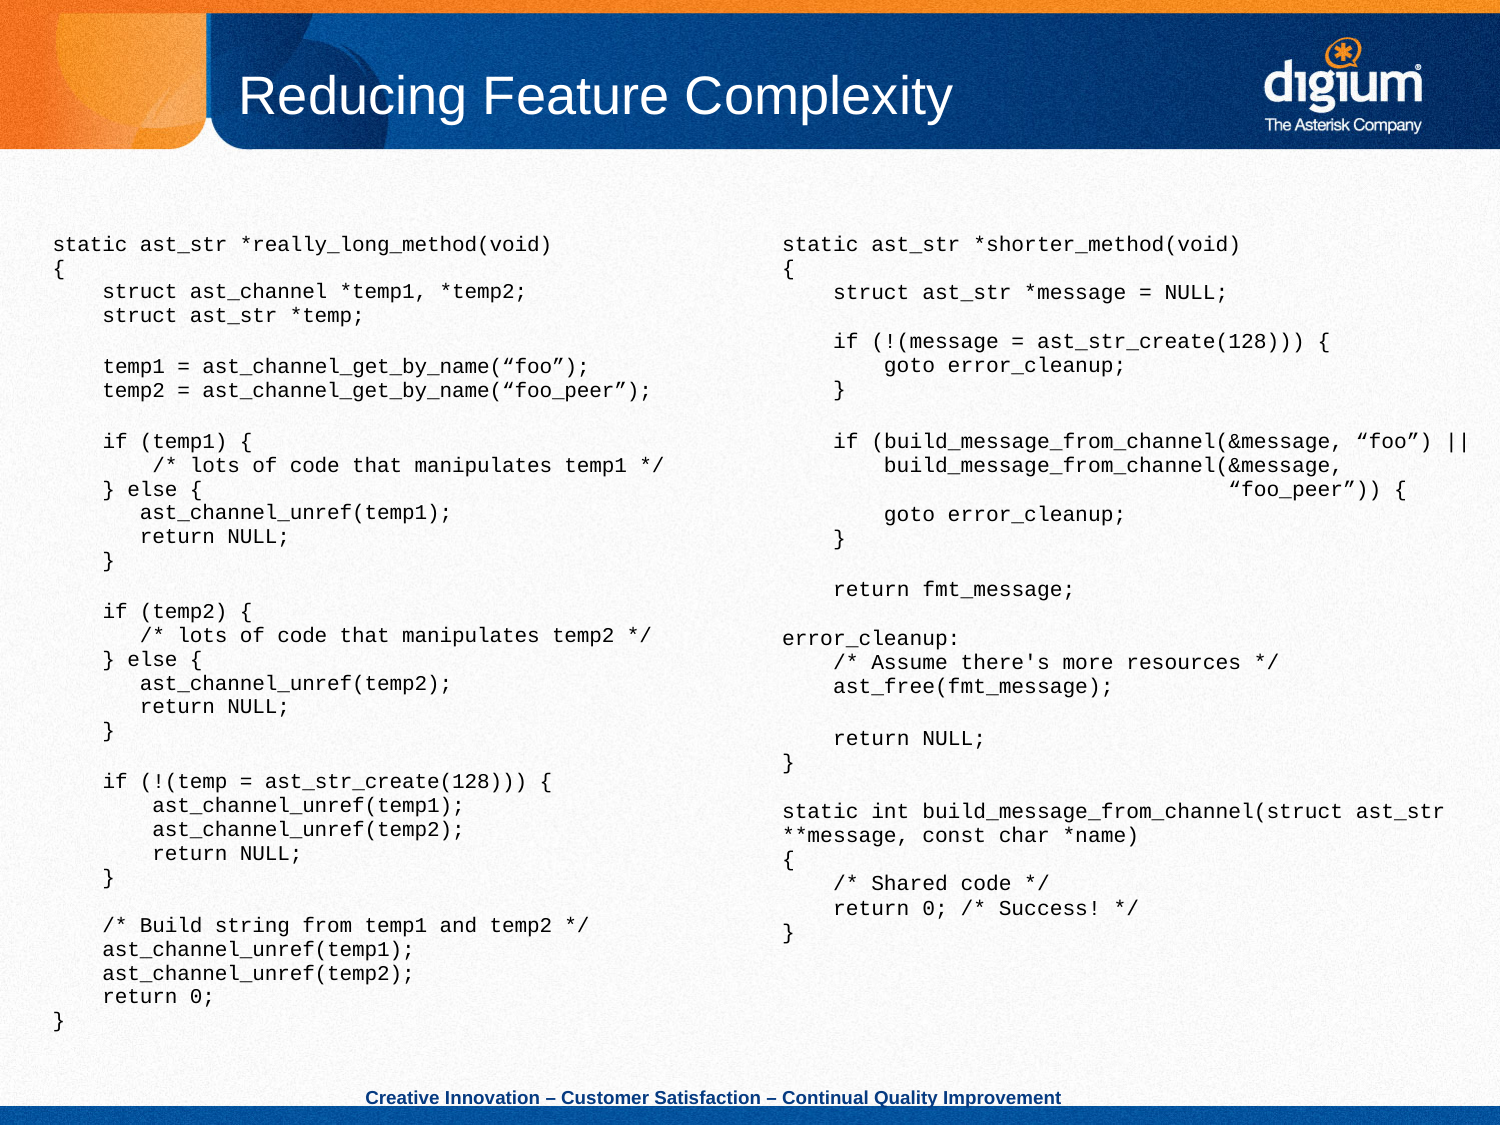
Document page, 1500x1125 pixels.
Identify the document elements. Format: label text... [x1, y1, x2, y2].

list static ast_str *really_long_method(void) { struct ast_channel *temp1, *temp2; struct ast_str *temp; temp1 = ast_channel_get_by_name(“foo”); temp2 = ast_channel_get_by_name(“foo_peer”); if (temp1) { /* lots of code that manipulates temp1 */ } else { ast_channel_unref(temp1); return NULL; } if (temp2) { /* lots of code that manipulates temp2 */ } else { ast_channel_unref(temp2); return NULL; } if (!(temp = ast_str_create(128))) { ast_channel_unref(temp1); ast_channel_unref(temp2); return NULL; } /* Build string from temp1 and temp2 */ ast_channel_unref(temp1); ast_channel_unref(temp2); return 0; } [37, 224, 741, 1051]
picture [0, 0, 1500, 1125]
title Reducing Feature Complexity [238, 27, 1243, 127]
list static ast_str *shorter_method(void) { struct ast_str *message = NULL; if (!(message = ast_str_create(128))) { goto error_cleanup; } if (build_message_from_channel(&message, “foo”) || build_message_from_channel(&message, “foo_peer”)) { goto error_cleanup; } return fmt_message; error_cleanup: /* Assume there's more resources */ ast_free(fmt_message); return NULL; } static int build_message_from_channel(struct ast_str **message, const char *name) { /* Shared code */ return 0; /* Success! */ } [767, 224, 1500, 1051]
